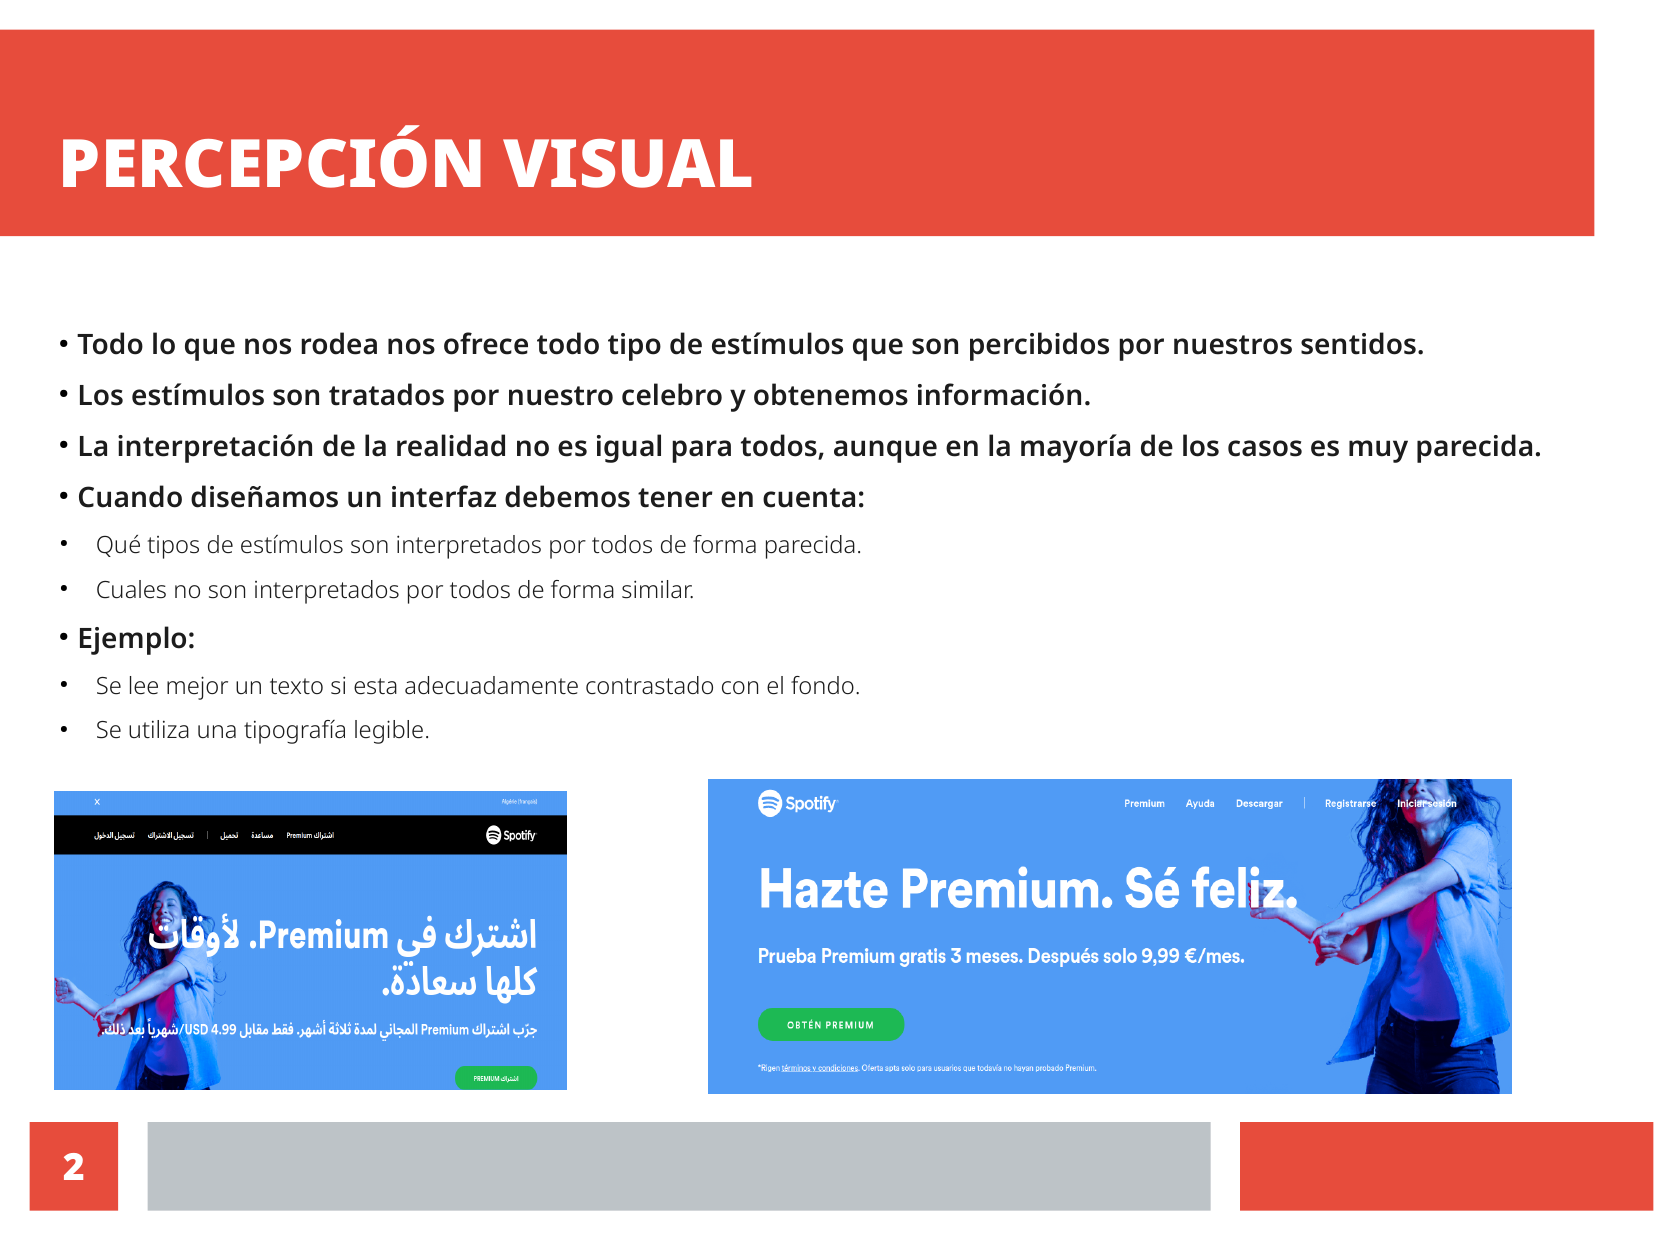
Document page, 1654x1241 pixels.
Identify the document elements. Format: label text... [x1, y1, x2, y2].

list Todo lo que nos rodea nos ofrece todo tipo de estímulos que son percibidos por nuestros sentidos. Los estímulos son tratados por nuestro celebro y obtenemos información. La interpretación de la realidad no es igual para todos, aunque en la mayoría de los casos es muy parecida. Cuando diseñamos un interfaz debemos tener en cuenta: Qué tipos de estímulos son interpretados por todos de forma parecida. Cuales no son interpretados por todos de forma similar. Ejemplo: Se lee mejor un texto si esta adecuadamente contrastado con el fondo. Se utiliza una tipografía legible. [59, 324, 1571, 792]
picture [708, 779, 1512, 1094]
title PERCEPCIÓN VISUAL [59, 59, 1595, 207]
picture [54, 791, 567, 1090]
